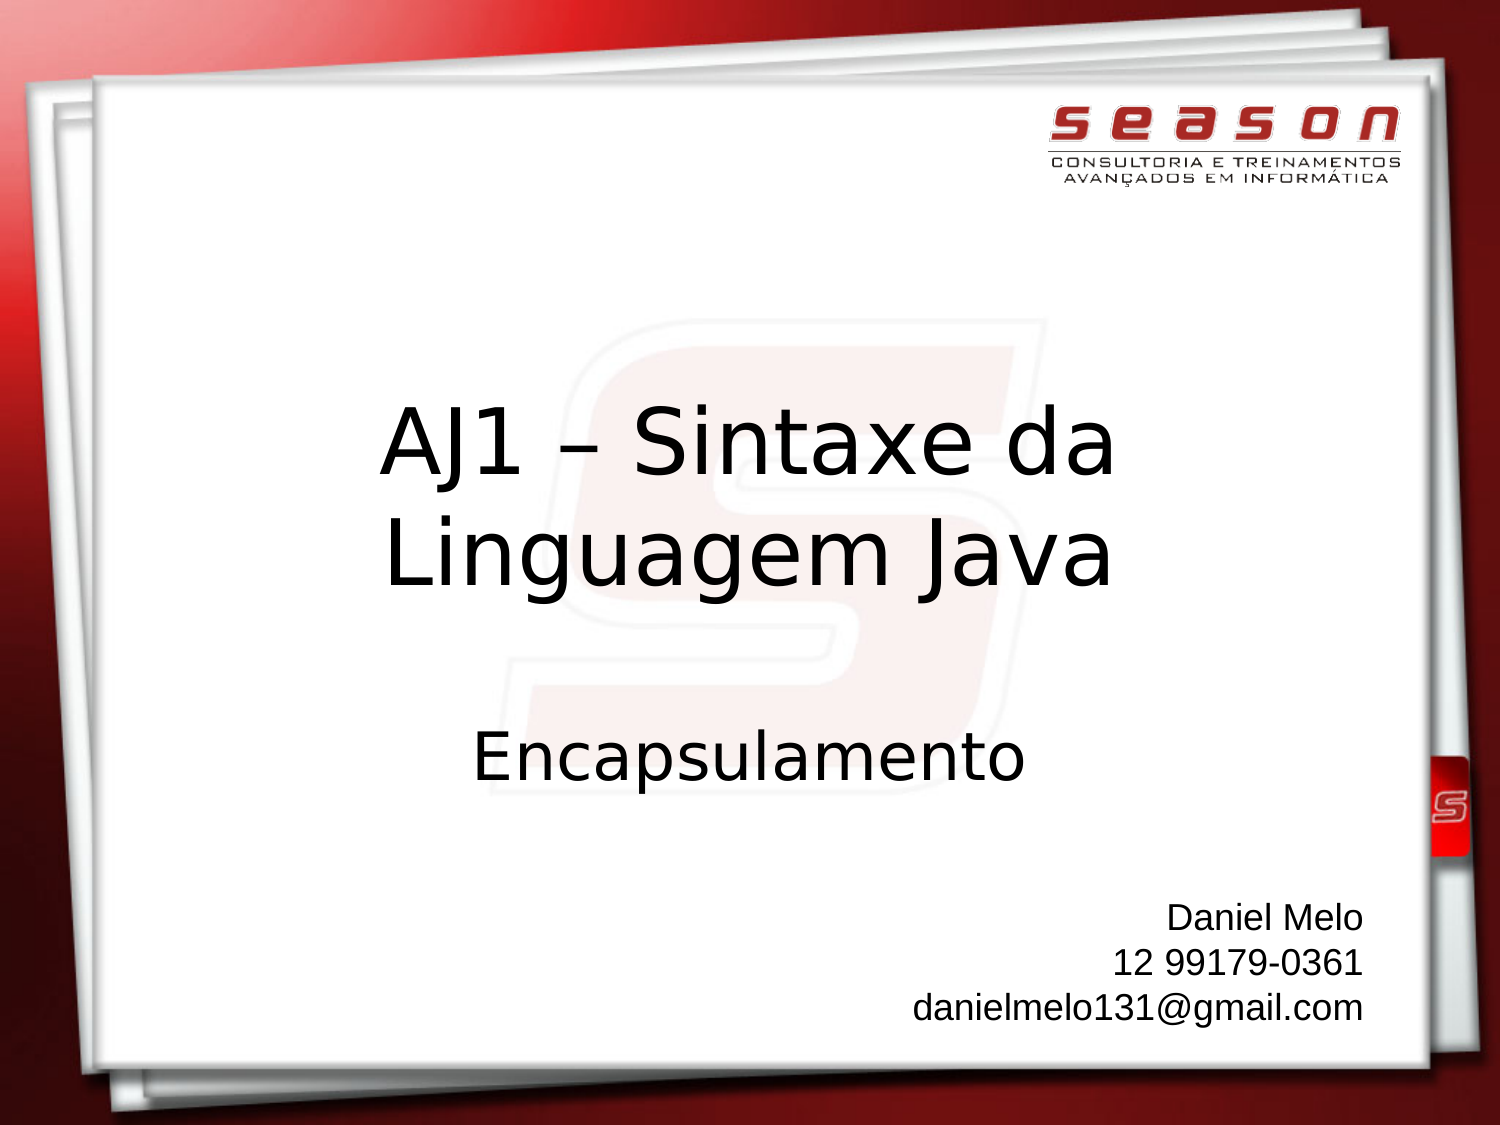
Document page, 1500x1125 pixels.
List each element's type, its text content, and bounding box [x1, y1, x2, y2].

picture [0, 0, 1500, 1125]
text_box Daniel Melo 12 99179-0361 danielmelo131@gmail.com [897, 885, 1382, 1052]
title AJ1 – Sintaxe da Linguagem Java Encapsulamento [112, 375, 1388, 801]
